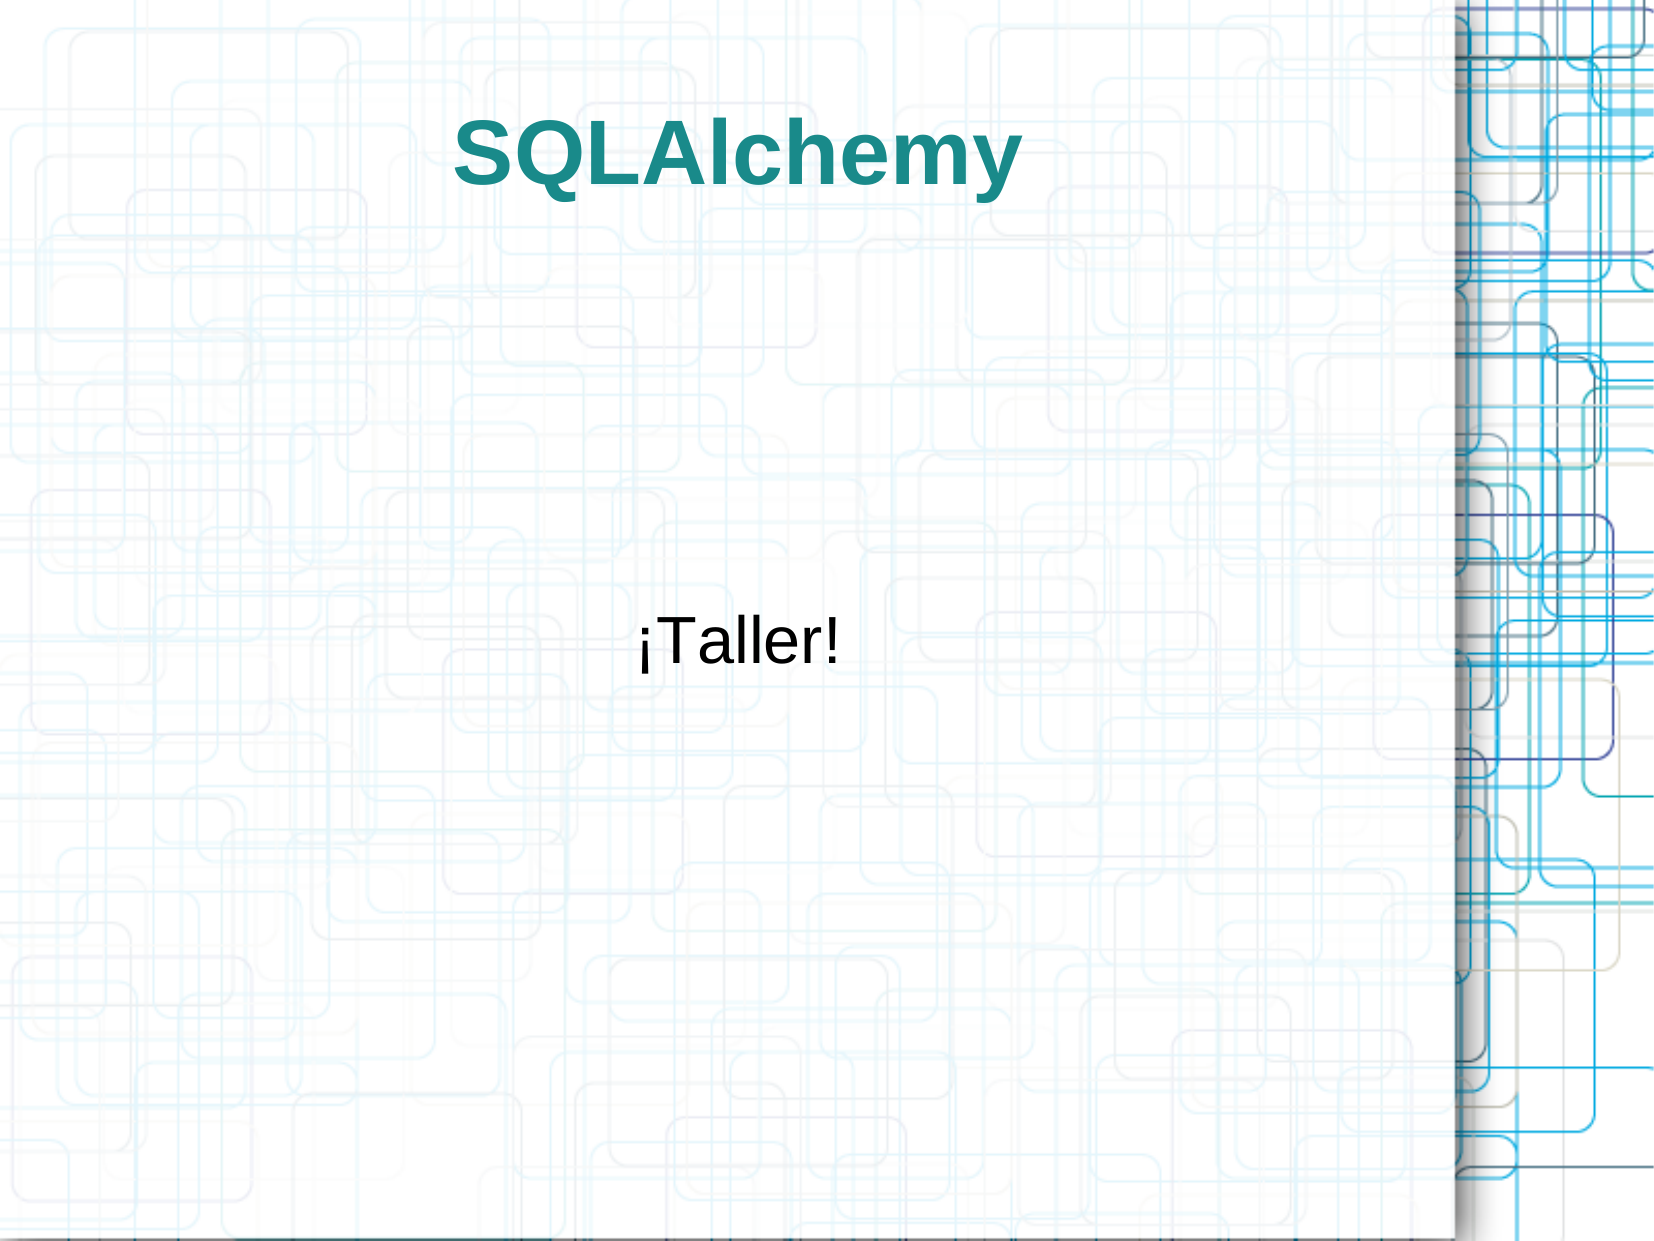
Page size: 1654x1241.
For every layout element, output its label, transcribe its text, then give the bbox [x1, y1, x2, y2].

list ¡Taller! [0, 290, 1388, 1010]
title SQLAlchemy [59, 49, 1418, 257]
picture [0, 0, 1654, 1241]
